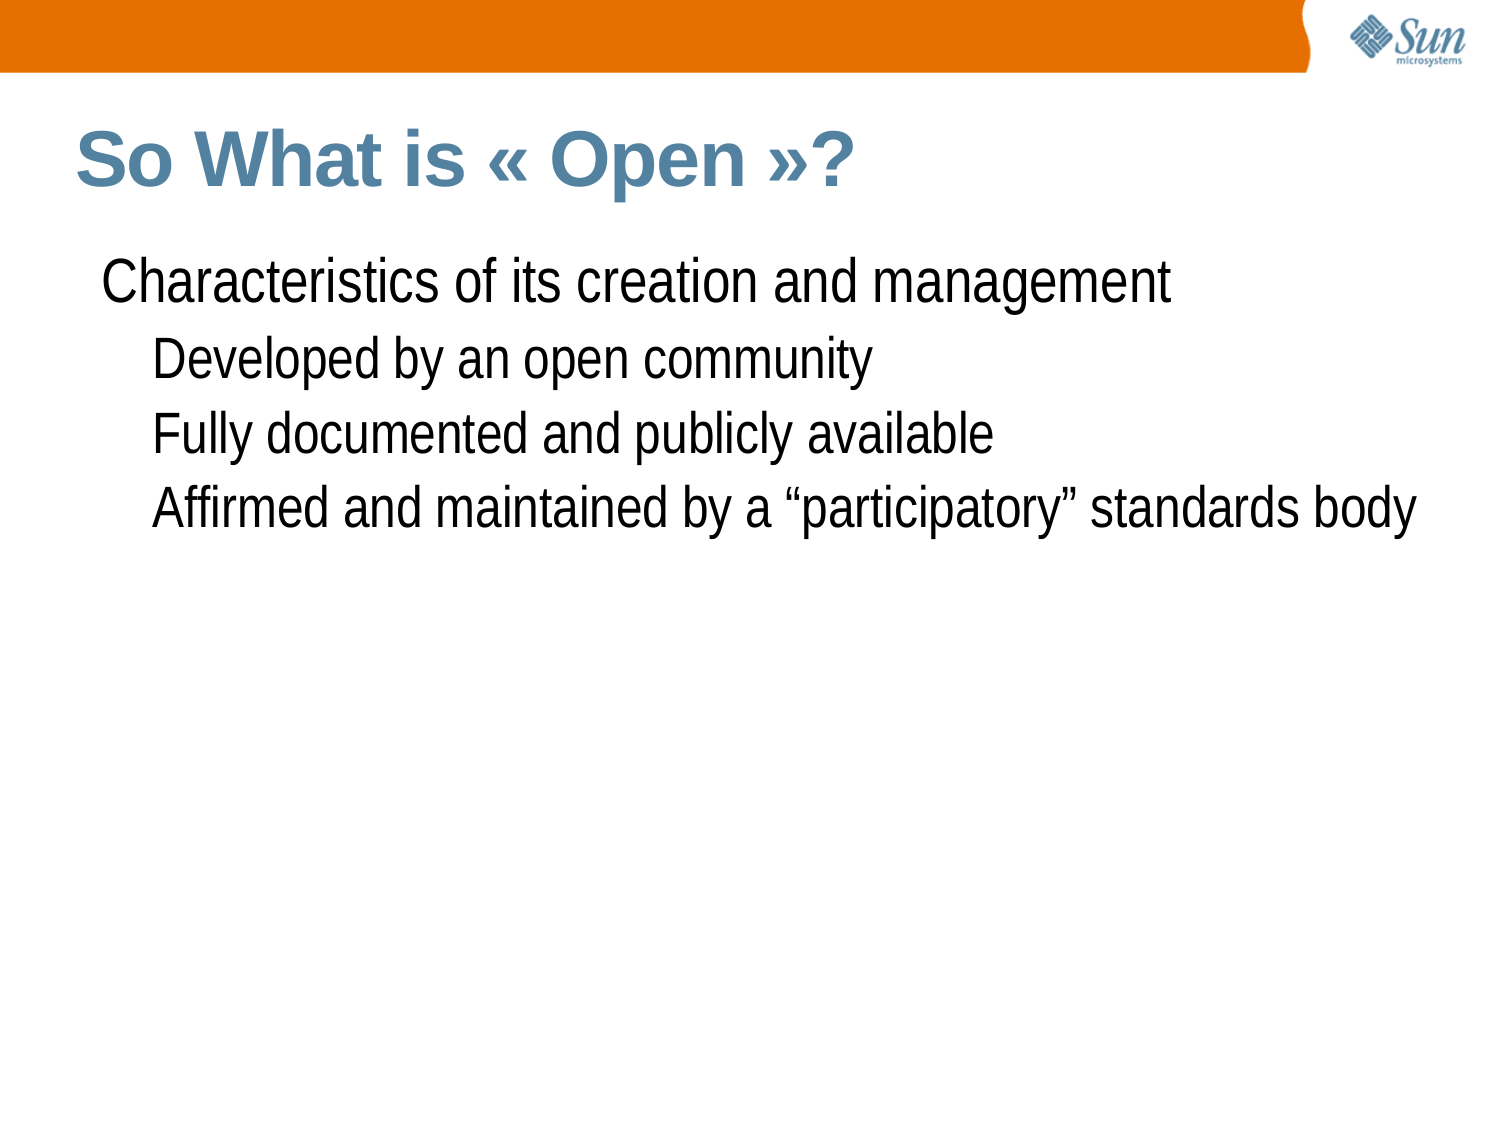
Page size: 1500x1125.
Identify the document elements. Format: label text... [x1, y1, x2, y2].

title So What is « Open »? [75, 122, 1438, 292]
list Characteristics of its creation and management Developed by an open community Fully documented and publicly available Affirmed and maintained by a “participatory” standards body [81, 254, 1419, 1011]
picture [0, 0, 1500, 75]
